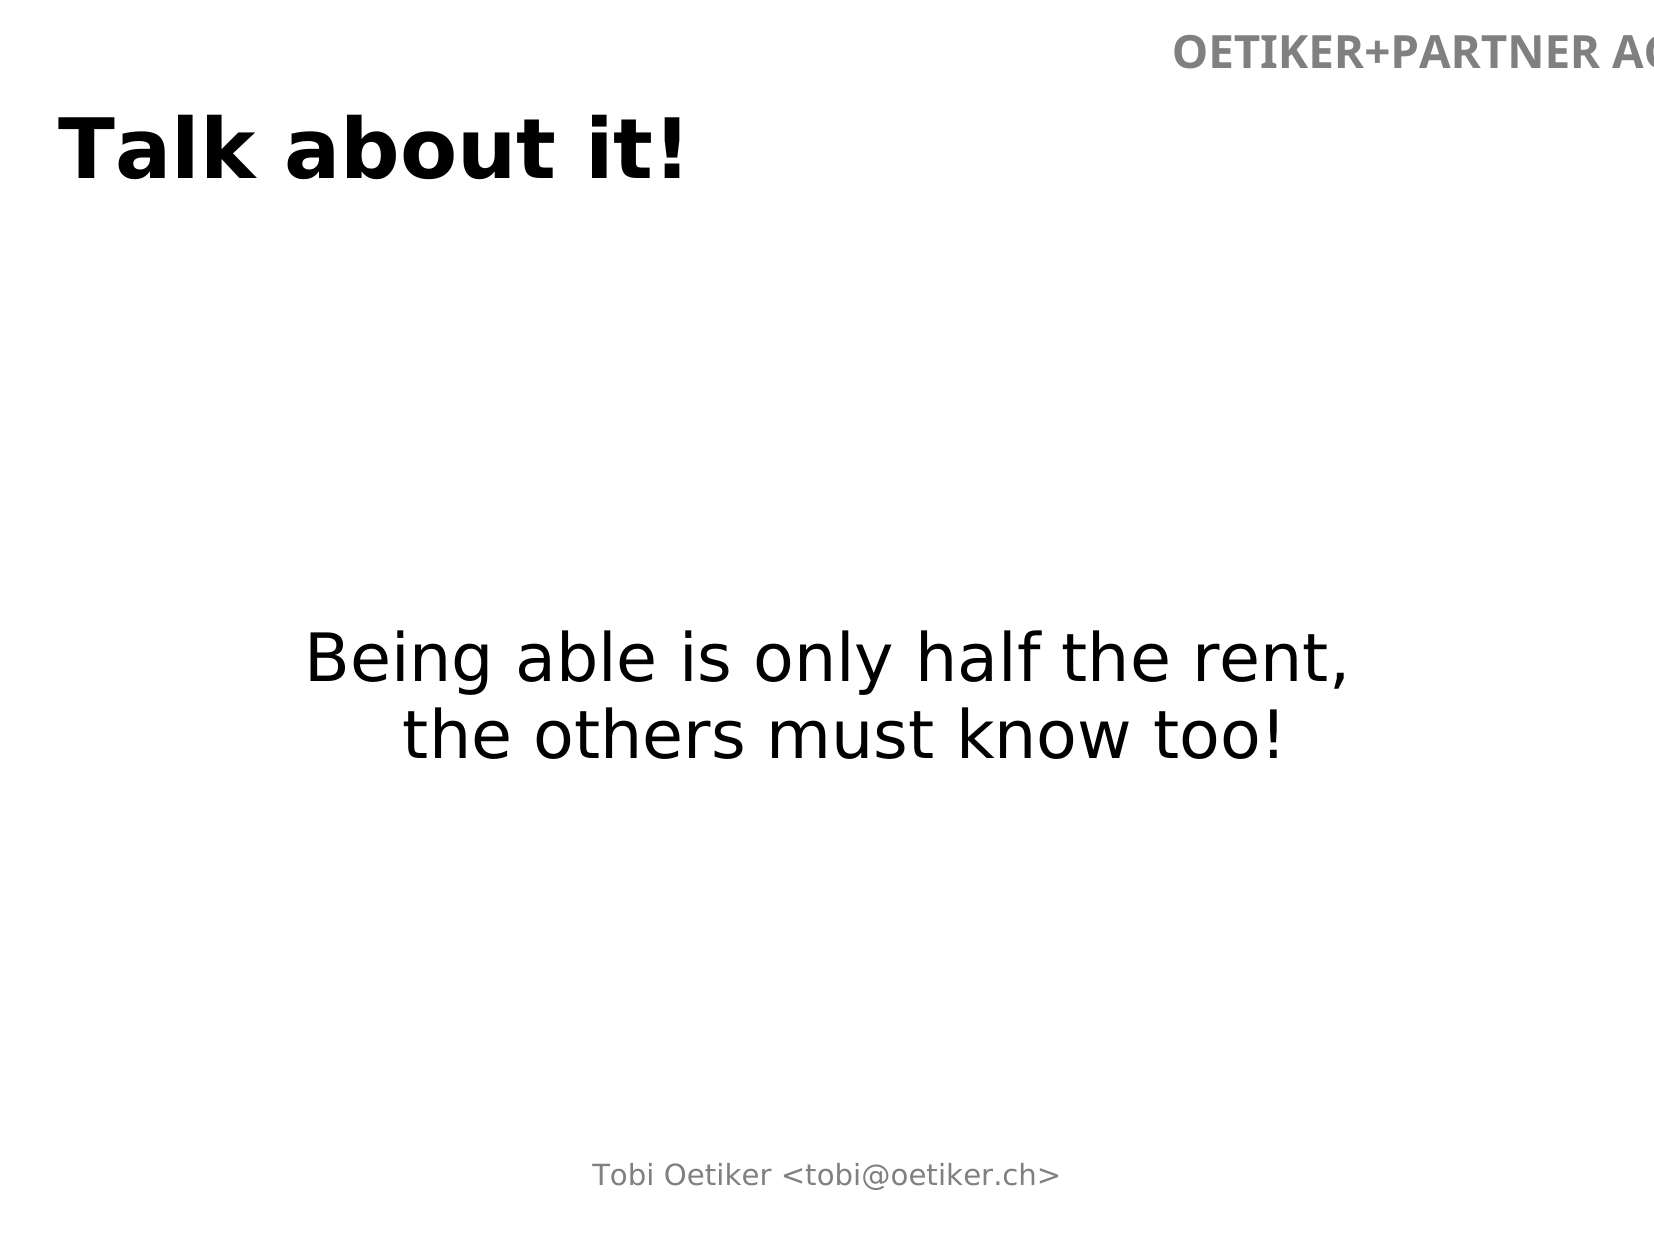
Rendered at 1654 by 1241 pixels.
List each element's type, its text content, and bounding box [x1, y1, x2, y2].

subtitle Being able is only half the rent, the others must know too! [50, 295, 1571, 1099]
title Talk about it! [59, 75, 1607, 225]
